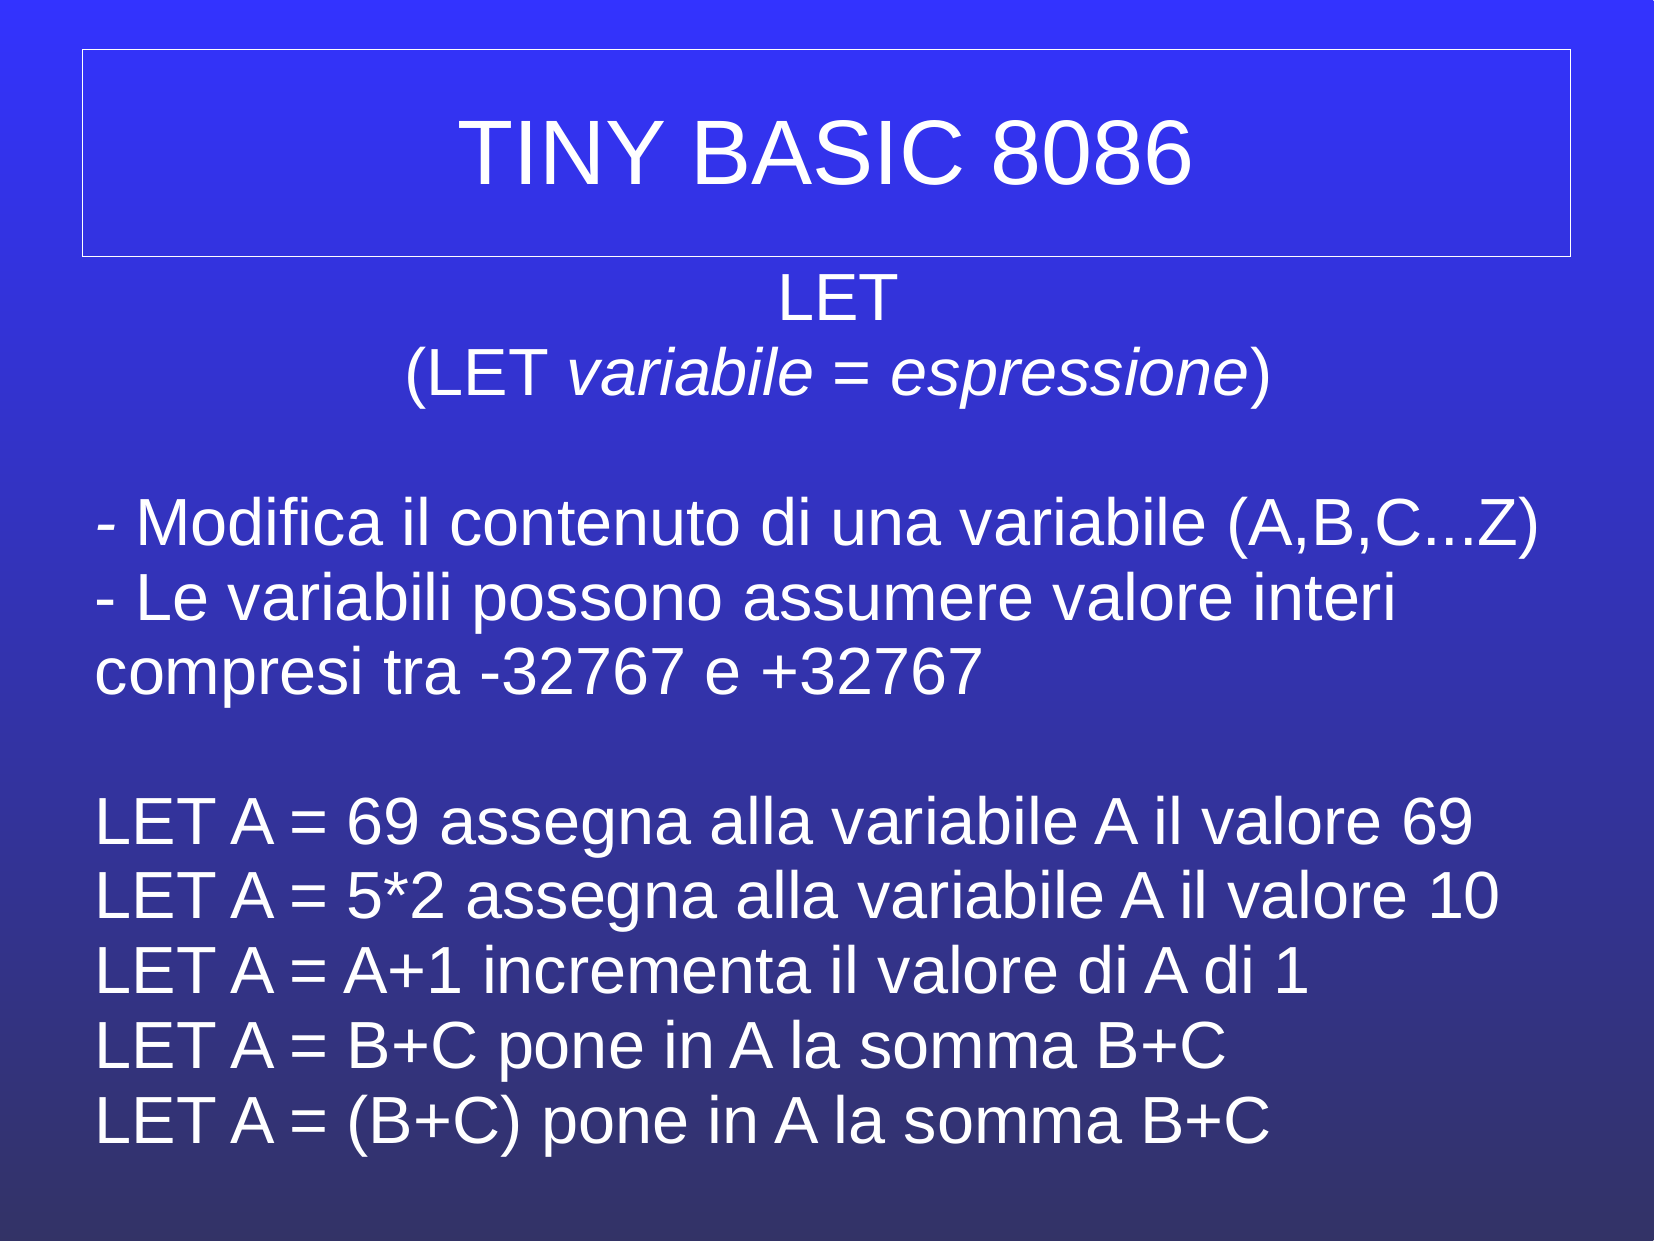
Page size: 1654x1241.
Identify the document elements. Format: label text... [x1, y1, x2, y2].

title TINY BASIC 8086 [82, 49, 1571, 257]
subtitle LET (LET variabile = espressione) - Modifica il contenuto di una variabile (A,B,C...Z) - Le variabili possono assumere valore interi compresi tra -32767 e +32767 LET A = 69 assegna alla variabile A il valore 69 LET A = 5*2 assegna alla variabile A il valore 10 LET A = A+1 incrementa il valore di A di 1 LET A = B+C pone in A la somma B+C LET A = (B+C) pone in A la somma B+C [94, 260, 1583, 1241]
